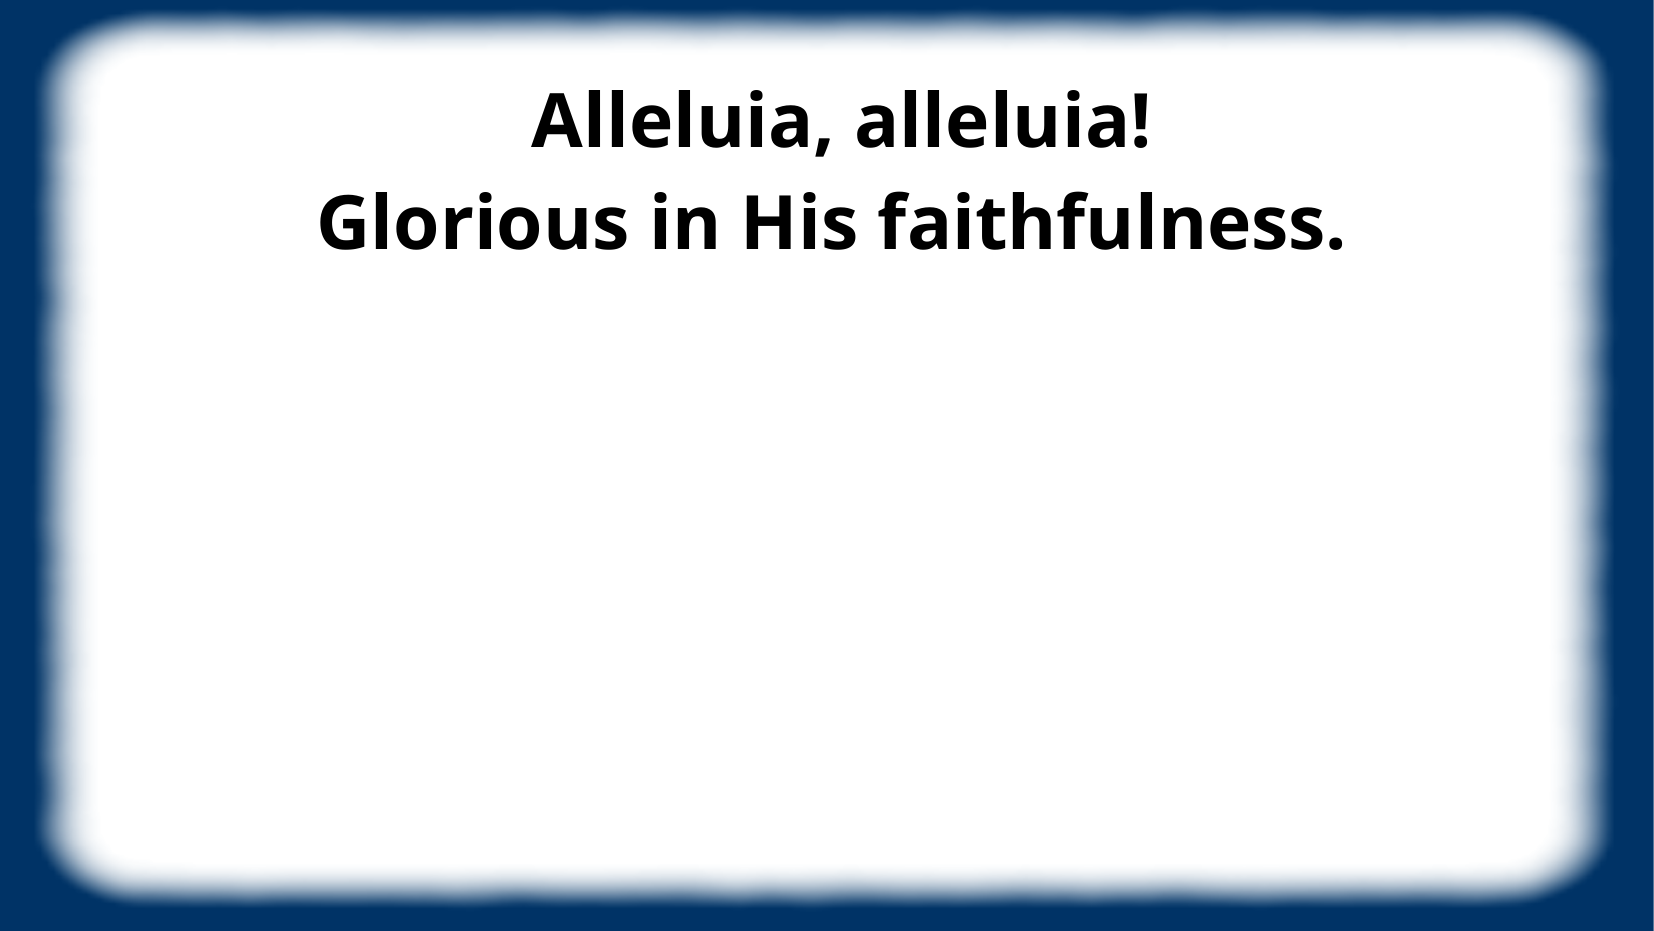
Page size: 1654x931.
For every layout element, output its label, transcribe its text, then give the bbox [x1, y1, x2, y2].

text_box Alleluia, alleluia! Glorious in His faithfulness. [120, 60, 1546, 286]
picture [0, 0, 1654, 931]
